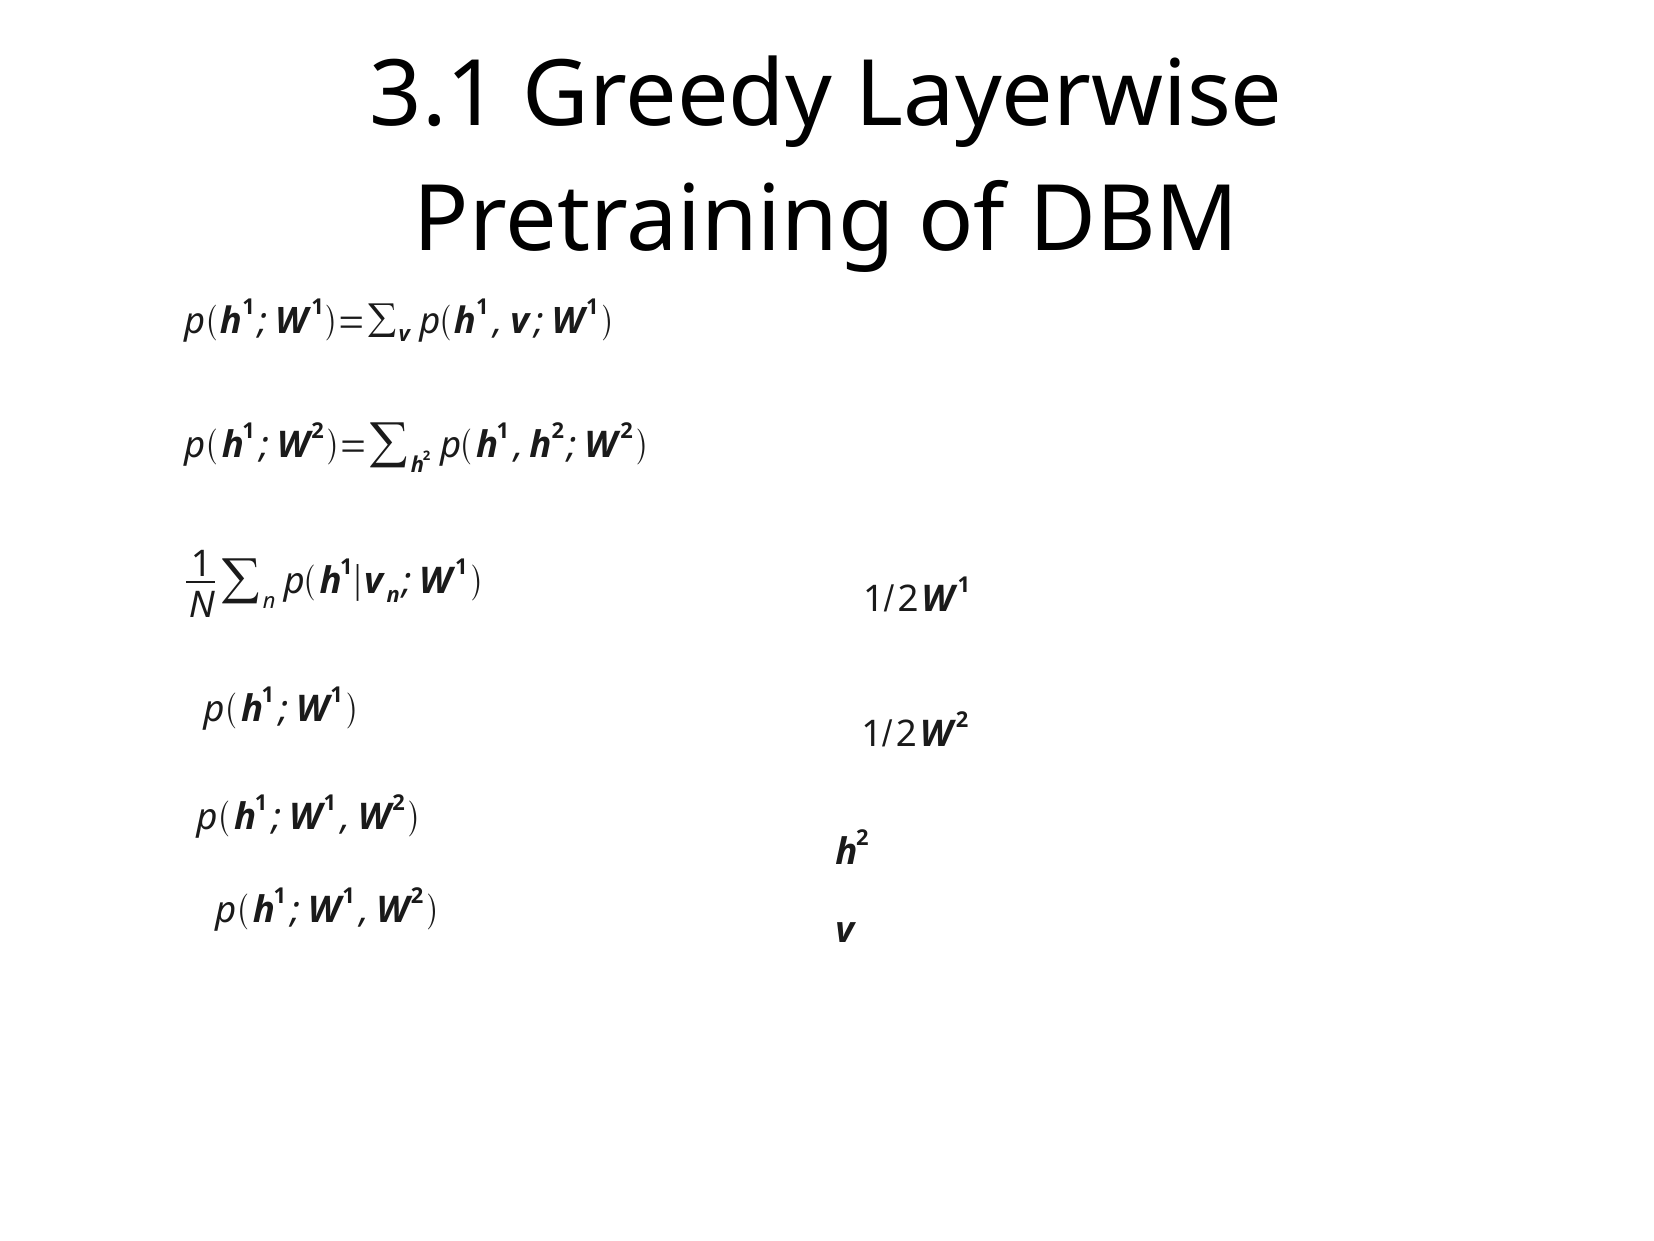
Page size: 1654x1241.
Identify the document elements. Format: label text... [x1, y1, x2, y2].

title 3.1 Greedy Layerwise Pretraining of DBM [82, 56, 1571, 250]
chart [826, 909, 863, 946]
chart [208, 885, 445, 932]
chart [826, 826, 876, 869]
chart [177, 543, 488, 623]
chart [177, 295, 619, 345]
chart [177, 419, 654, 476]
chart [856, 573, 977, 616]
chart [189, 791, 426, 839]
chart [854, 708, 975, 751]
chart [196, 683, 364, 730]
